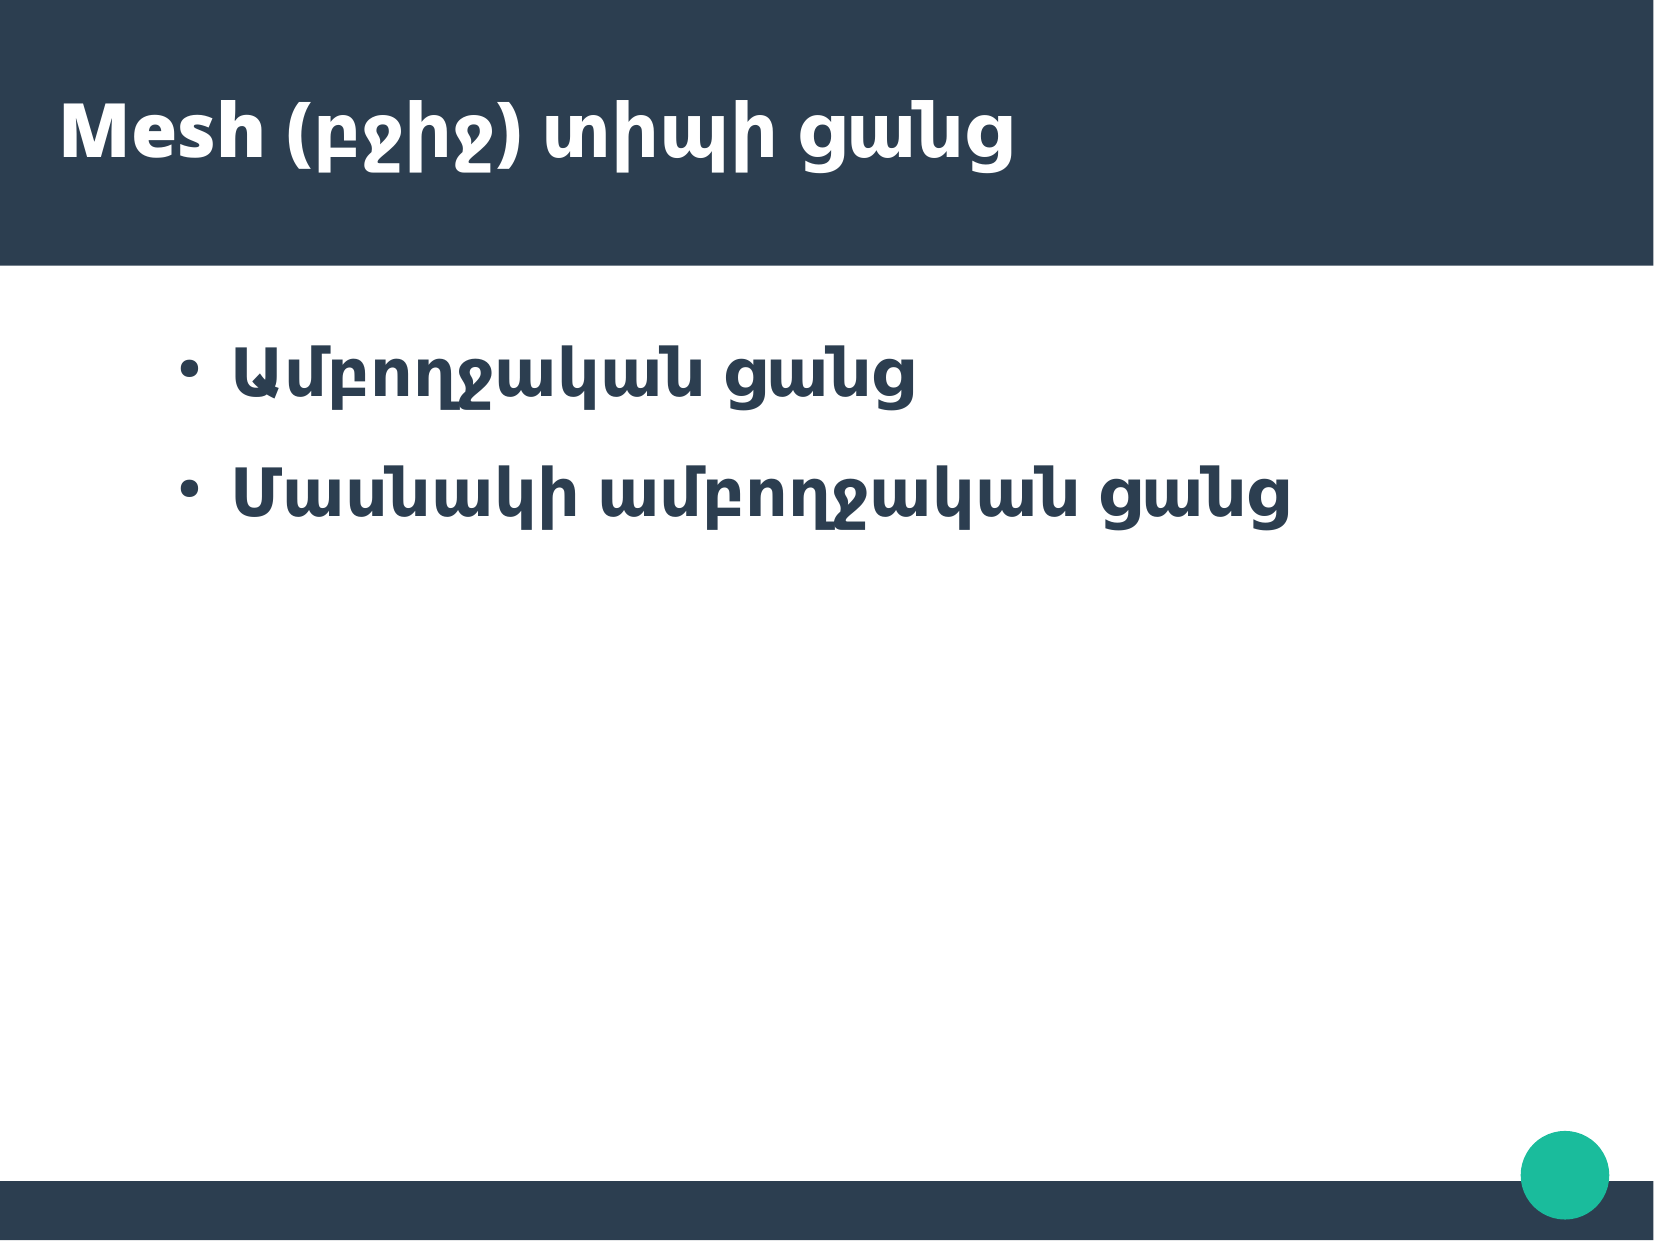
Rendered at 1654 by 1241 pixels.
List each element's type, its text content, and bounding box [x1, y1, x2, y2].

title Mesh (բջիջ) տիպի ցանց [59, 49, 1595, 207]
list Ամբողջական ցանց Մասնակի ամբողջական ցանց [159, 324, 1494, 1152]
